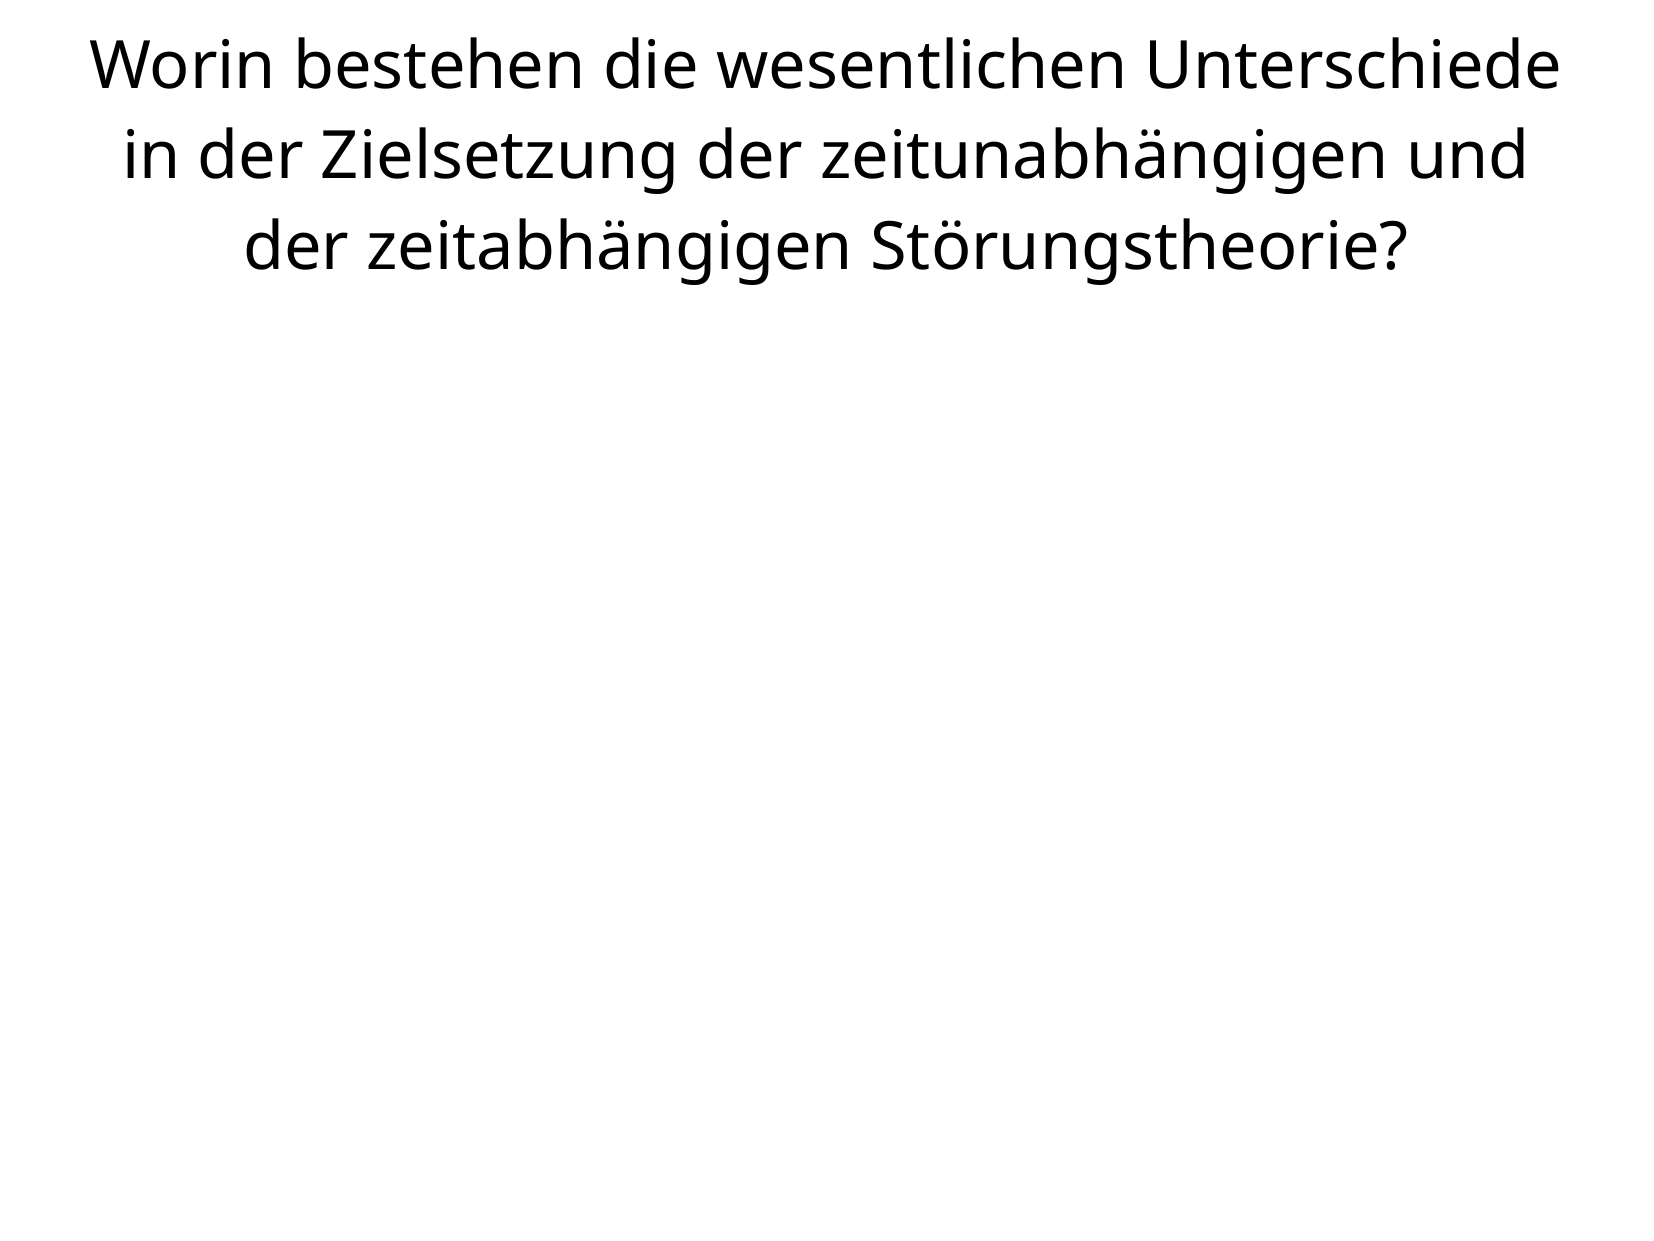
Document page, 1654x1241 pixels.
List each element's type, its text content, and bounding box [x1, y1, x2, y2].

title Worin bestehen die wesentlichen Unterschiede in der Zielsetzung der zeitunabhängigen und der zeitabhängigen Störungstheorie? [82, 19, 1571, 287]
